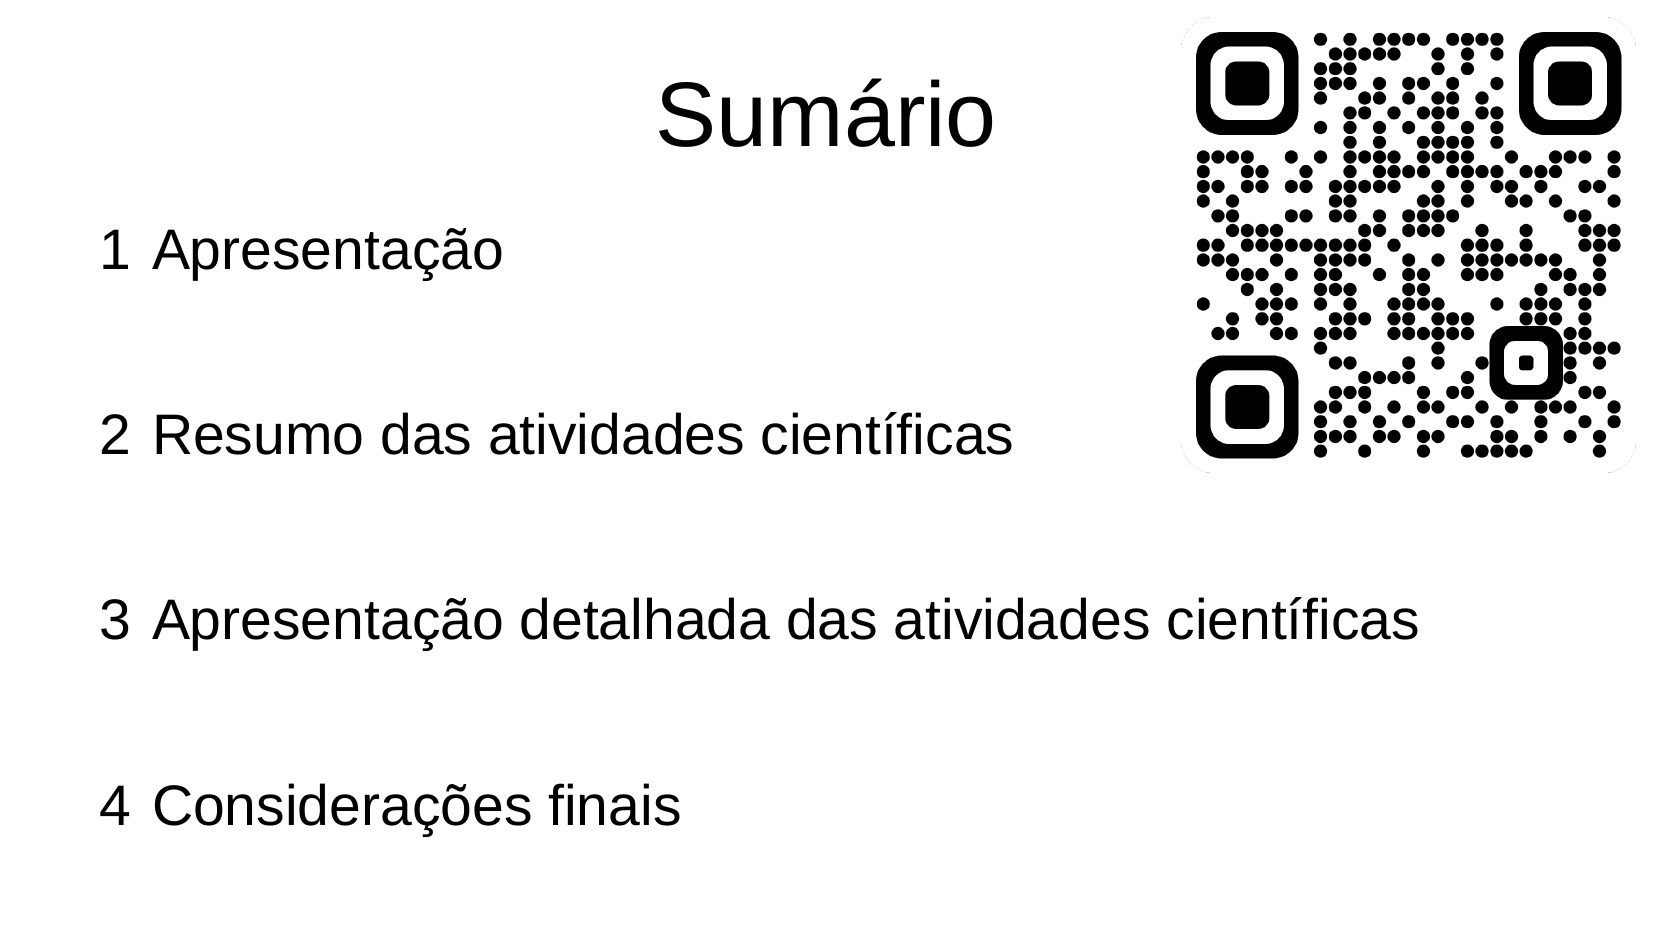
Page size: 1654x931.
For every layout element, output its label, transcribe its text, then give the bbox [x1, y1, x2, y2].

picture [1181, 17, 1636, 473]
title Sumário [82, 37, 1181, 193]
list Apresentação Resumo das atividades científicas Apresentação detalhada das atividades científicas Considerações finais [82, 217, 1571, 839]
